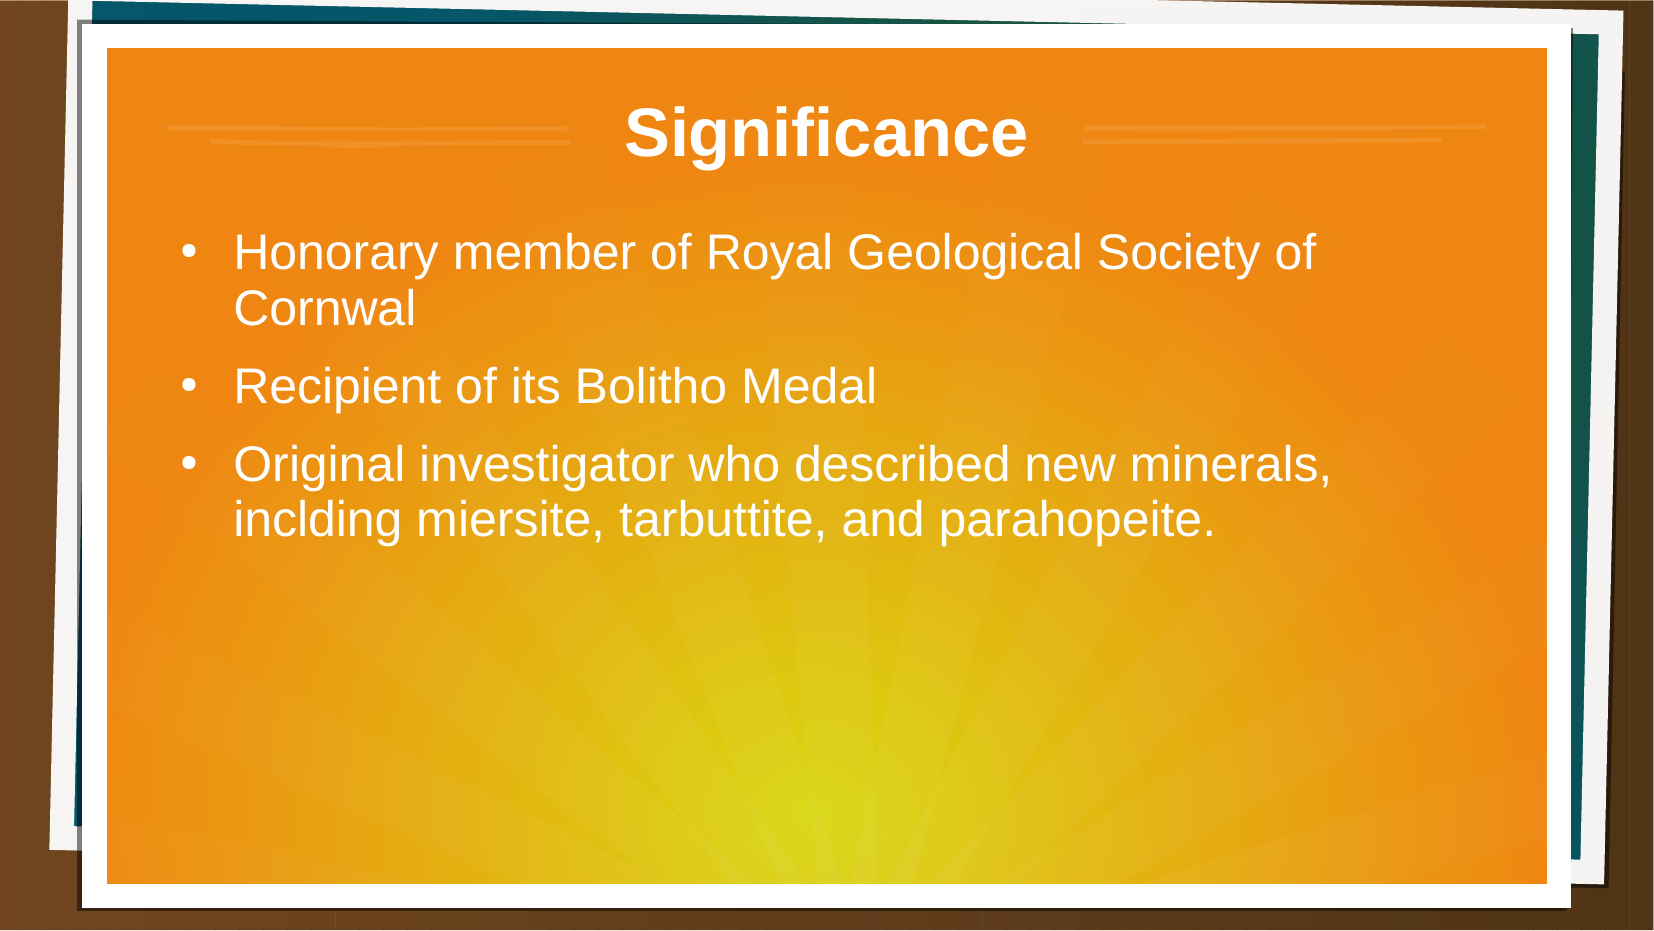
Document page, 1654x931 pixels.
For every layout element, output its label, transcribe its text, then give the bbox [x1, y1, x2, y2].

title Significance [566, 59, 1087, 207]
list Honorary member of Royal Geological Society of Cornwal Recipient of its Bolitho Medal Original investigator who described new minerals, inclding miersite, tarbuttite, and parahopeite. [162, 224, 1492, 815]
